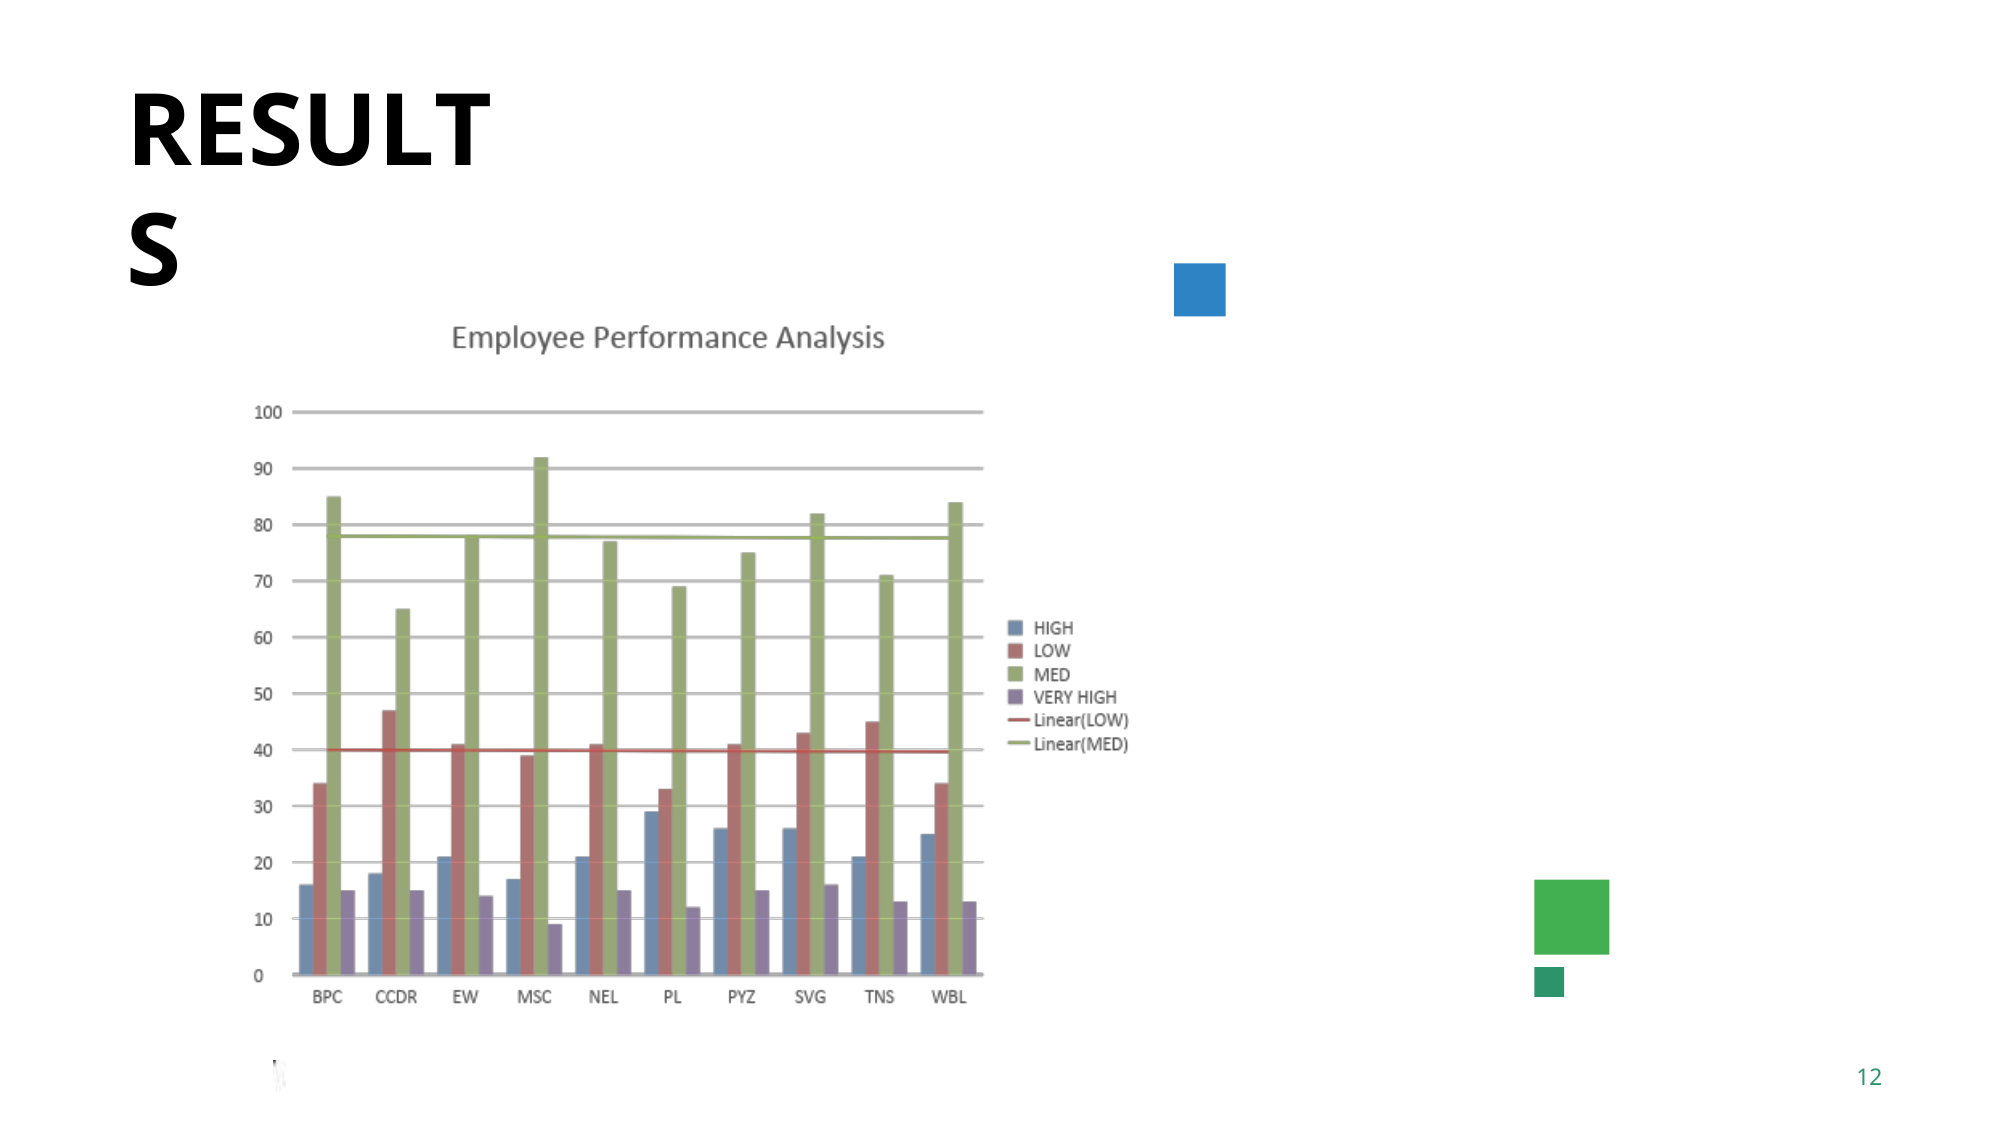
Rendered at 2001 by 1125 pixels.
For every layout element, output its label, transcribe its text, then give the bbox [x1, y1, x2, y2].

text_box [1534, 967, 1565, 997]
text_box [1174, 263, 1226, 317]
text_box 12 [1849, 1061, 1888, 1094]
picture [187, 316, 1150, 1013]
title RESULTS [123, 63, 524, 188]
picture [273, 1060, 286, 1091]
text_box [1534, 879, 1610, 955]
